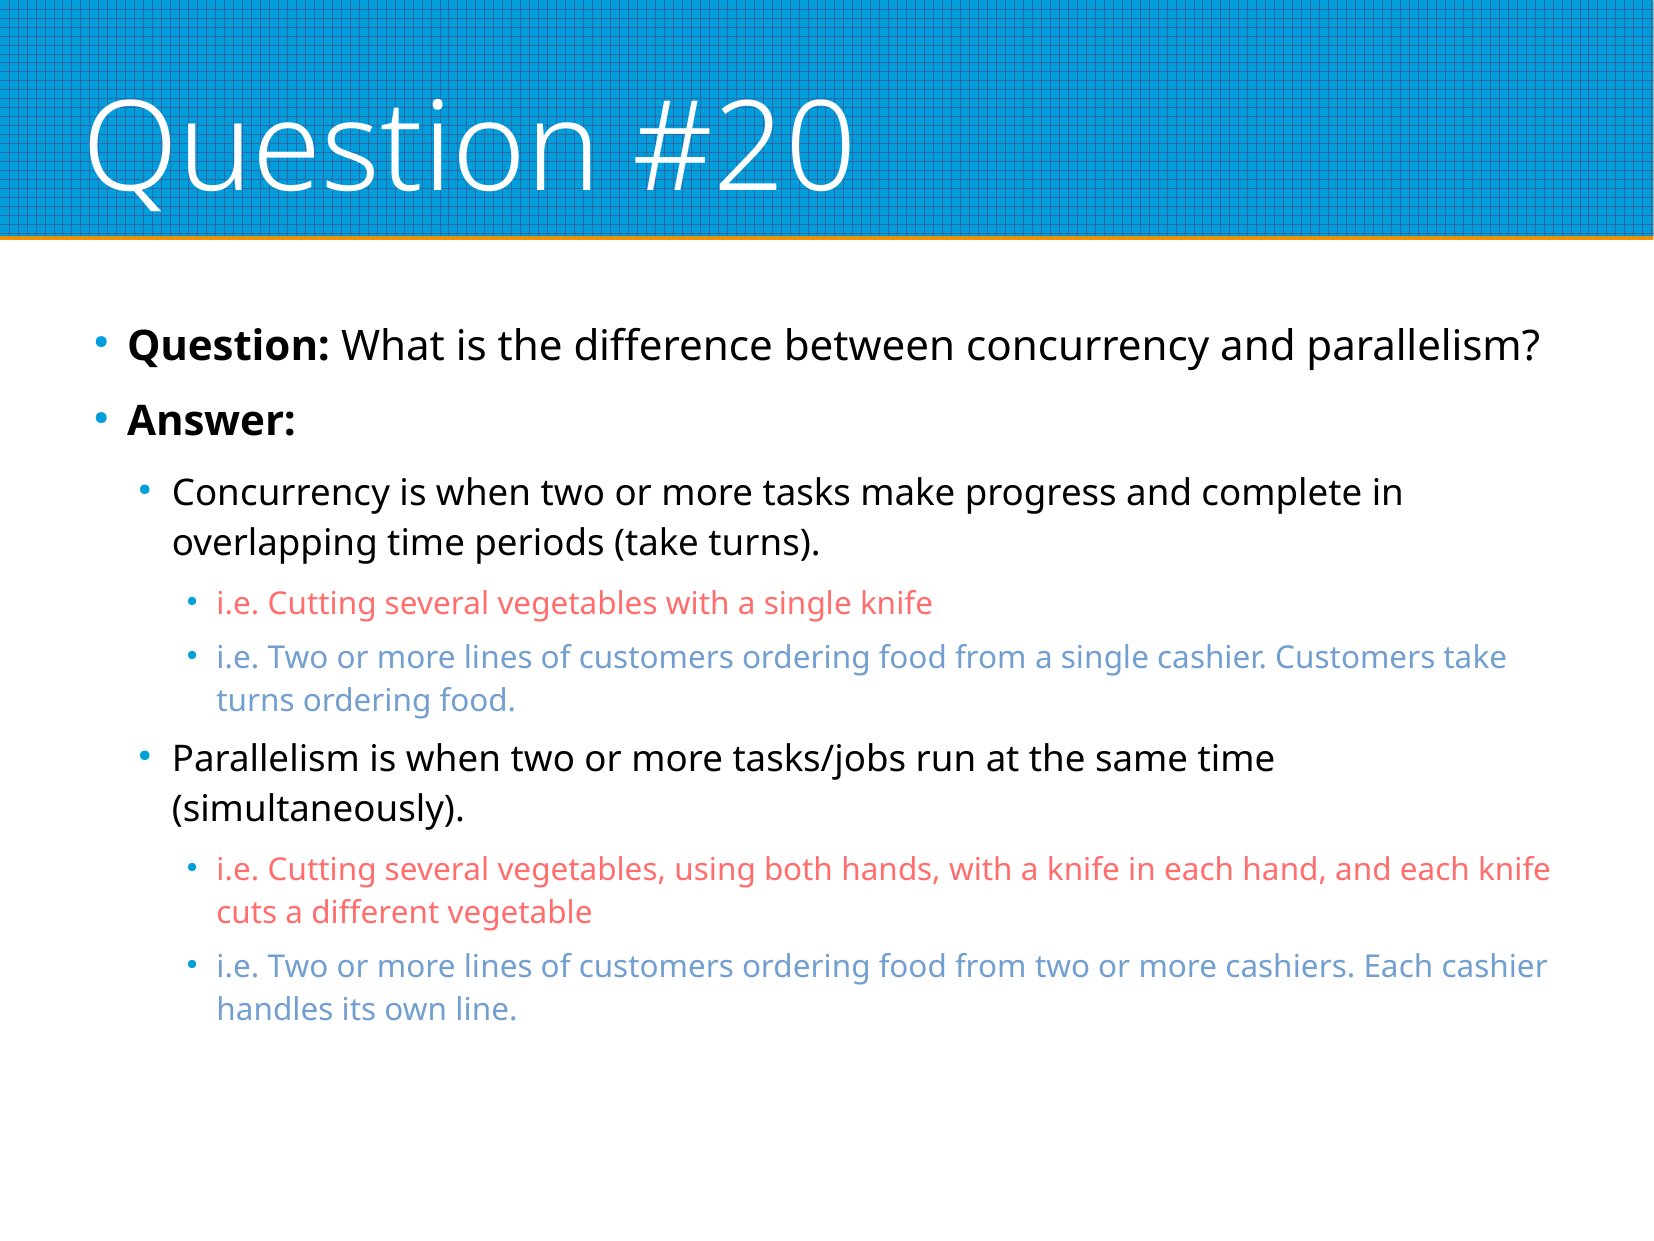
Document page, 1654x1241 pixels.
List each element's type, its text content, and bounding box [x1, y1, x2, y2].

title Question #20 [82, 19, 1571, 227]
list Question: What is the difference between concurrency and parallelism? Answer: Concurrency is when two or more tasks make progress and complete in overlapping time periods (take turns). i.e. Cutting several vegetables with a single knife i.e. Two or more lines of customers ordering food from a single cashier. Customers take turns ordering food. Parallelism is when two or more tasks/jobs run at the same time (simultaneously). i.e. Cutting several vegetables, using both hands, with a knife in each hand, and each knife cuts a different vegetable i.e. Two or more lines of customers ordering food from two or more cashiers. Each cashier handles its own line. [82, 314, 1563, 1081]
